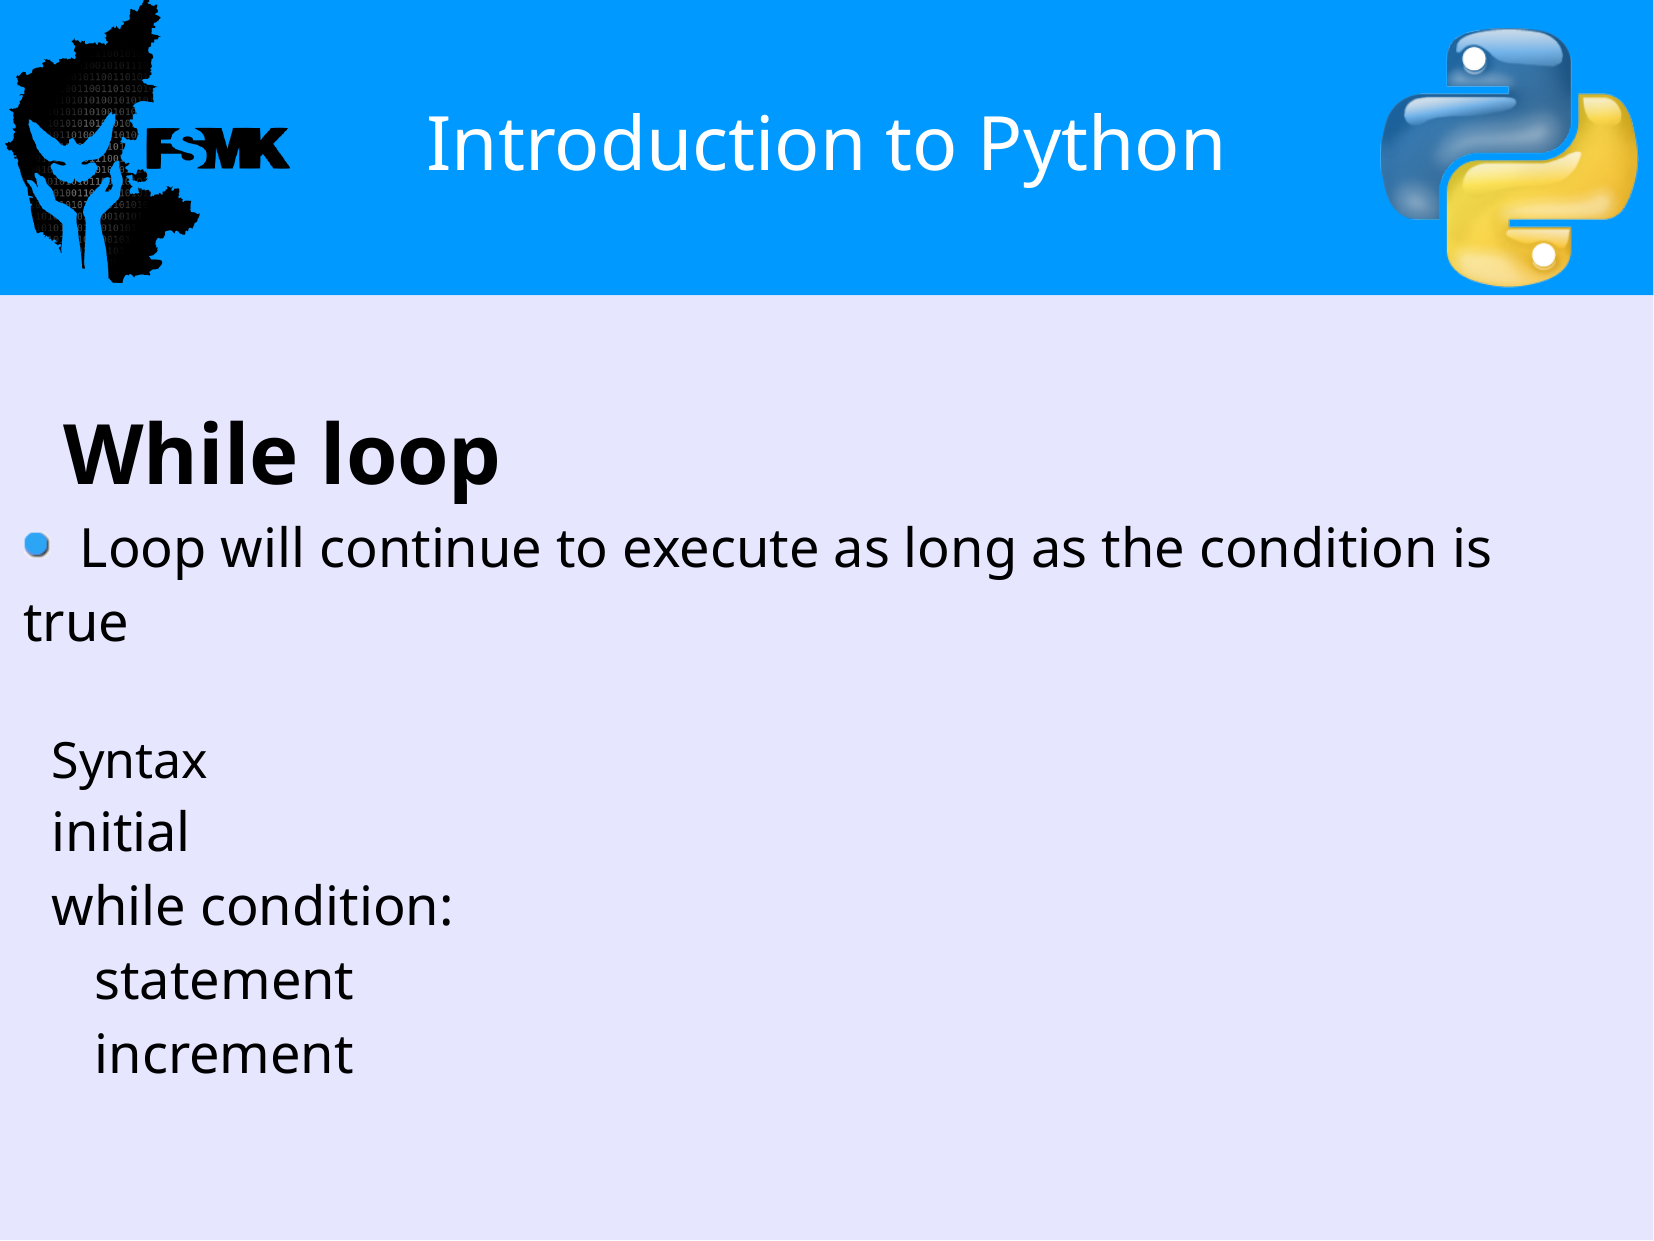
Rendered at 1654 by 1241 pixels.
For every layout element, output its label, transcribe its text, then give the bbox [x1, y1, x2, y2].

text_box While loop Loop will continue to execute as long as the condition is true Syntax initial while condition: statement increment [23, 318, 1595, 1205]
title Introduction to Python [0, 0, 1346, 295]
picture [1346, 0, 1654, 295]
text_box [0, 295, 1654, 1241]
picture [5, 0, 290, 283]
